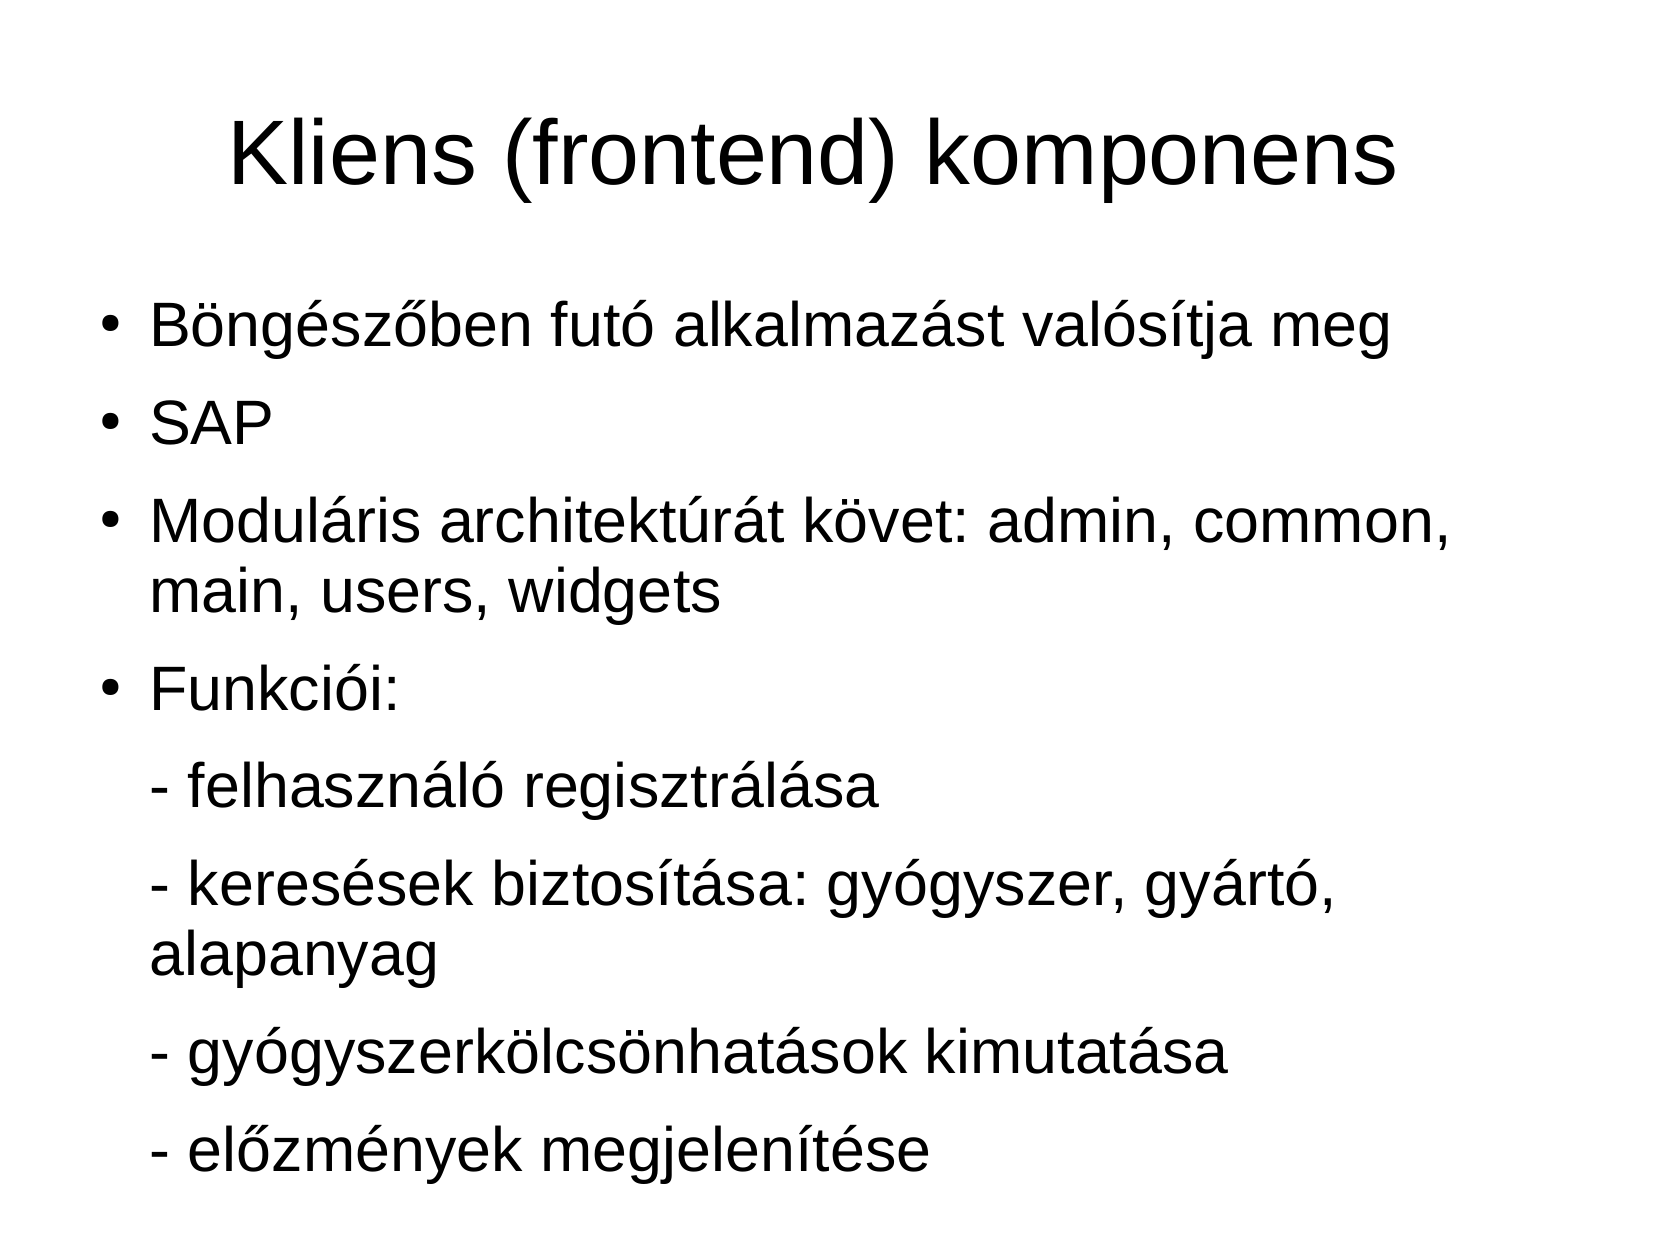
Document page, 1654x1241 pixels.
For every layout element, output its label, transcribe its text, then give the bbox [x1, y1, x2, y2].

title Kliens (frontend) komponens [82, 49, 1571, 257]
list Böngészőben futó alkalmazást valósítja meg SAP Moduláris architektúrát követ: admin, common, main, users, widgets Funkciói: - felhasználó regisztrálása - keresések biztosítása: gyógyszer, gyártó, alapanyag - gyógyszerkölcsönhatások kimutatása - előzmények megjelenítése [82, 290, 1571, 1186]
